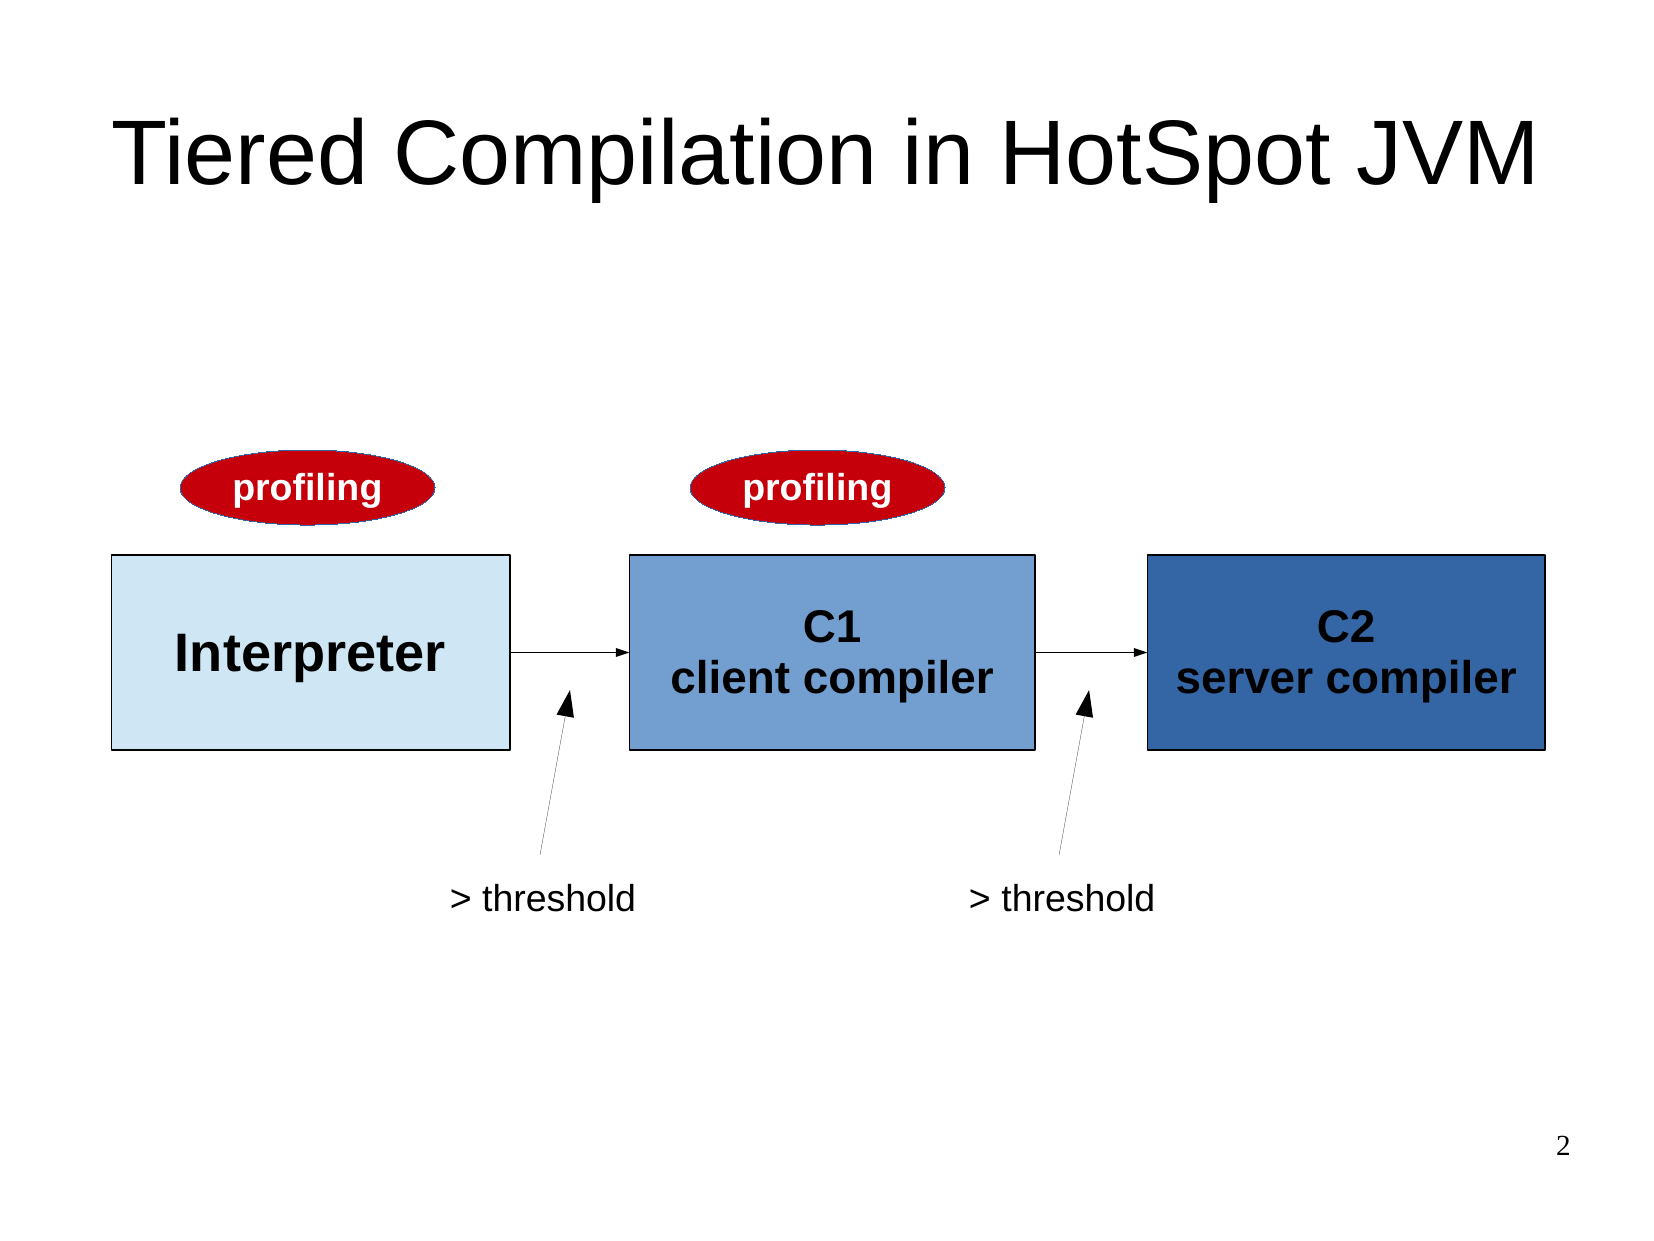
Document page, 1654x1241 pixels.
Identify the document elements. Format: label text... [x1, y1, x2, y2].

text_box C2 server compiler [1147, 555, 1546, 751]
text_box > threshold [954, 870, 1171, 927]
text_box profiling [690, 450, 946, 526]
text_box profiling [180, 450, 436, 526]
text_box Interpreter [111, 555, 510, 751]
text_box > threshold [435, 870, 651, 927]
text_box C1 client compiler [629, 555, 1036, 751]
title Tiered Compilation in HotSpot JVM [82, 49, 1571, 257]
